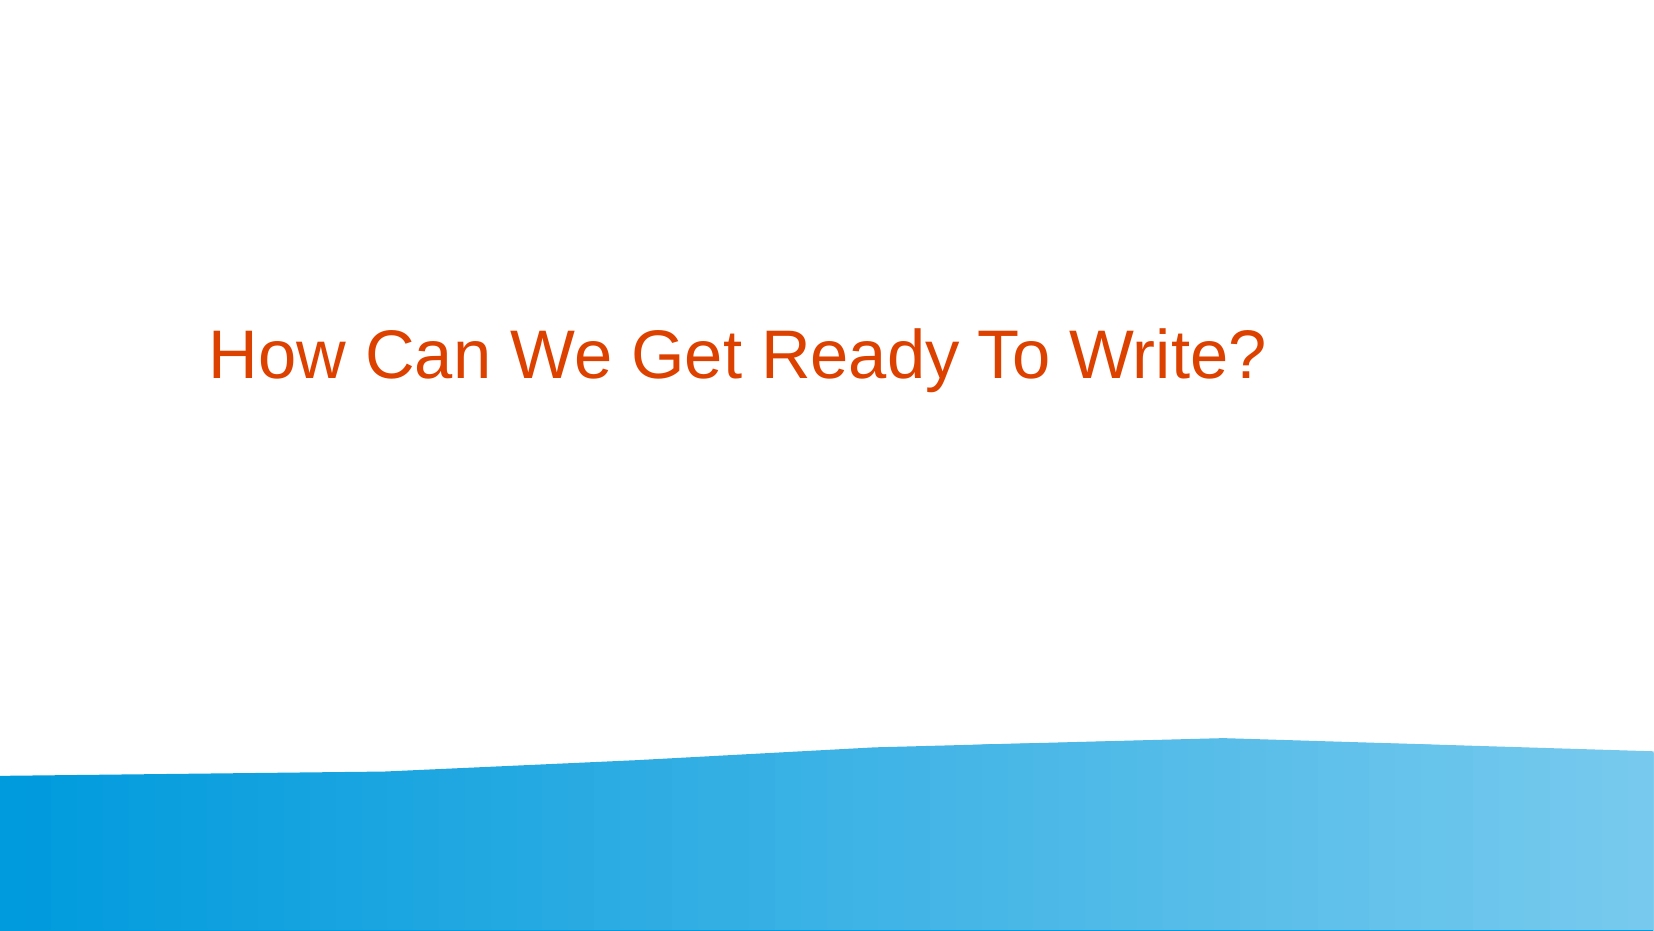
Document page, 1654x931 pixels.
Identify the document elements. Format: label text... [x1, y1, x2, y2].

title How Can We Get Ready To Write? [0, 265, 1477, 443]
